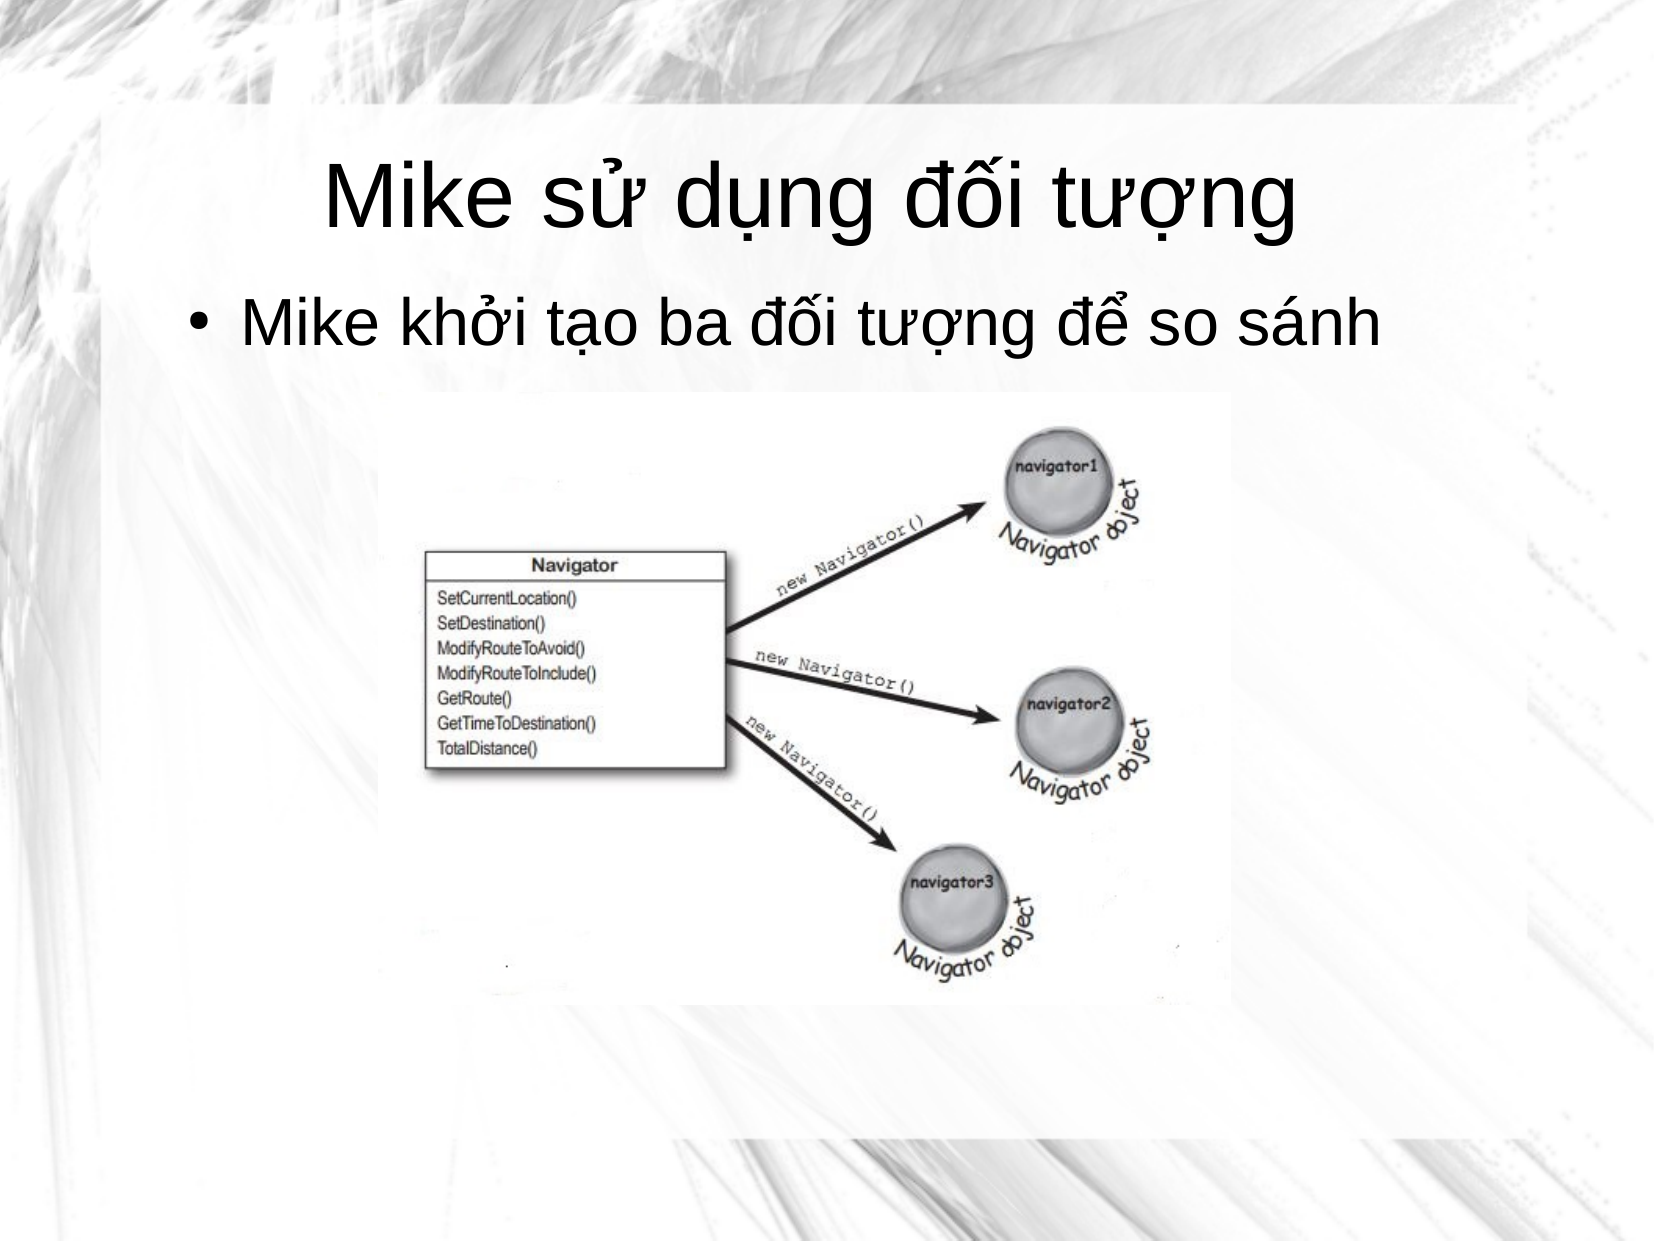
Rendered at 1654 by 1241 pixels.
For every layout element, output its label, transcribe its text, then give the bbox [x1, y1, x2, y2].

title Mike sử dụng đối tượng [118, 93, 1506, 299]
picture [0, 0, 1654, 1241]
list Mike khởi tạo ba đối tượng để so sánh [169, 285, 1561, 1067]
